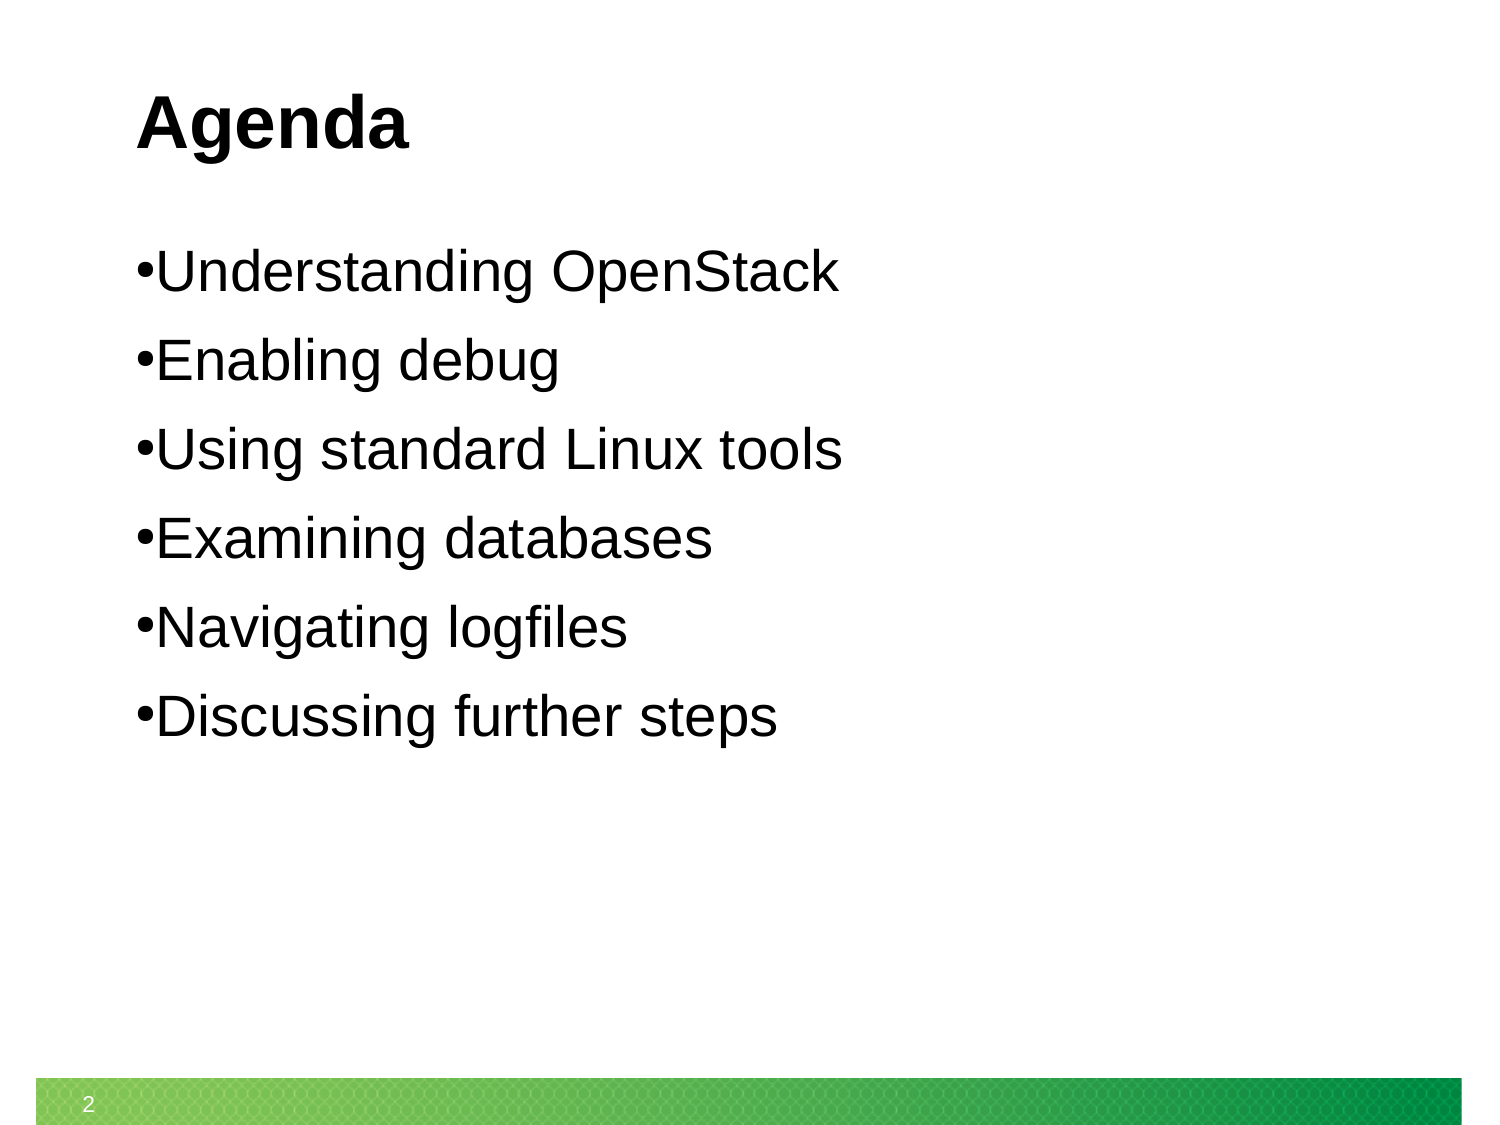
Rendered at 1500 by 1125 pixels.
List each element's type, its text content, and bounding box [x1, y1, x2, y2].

picture [36, 1078, 1462, 1125]
title Agenda [135, 41, 1372, 204]
list Understanding OpenStack Enabling debug Using standard Linux tools Examining databases Navigating logfiles Discussing further steps [135, 238, 1372, 892]
